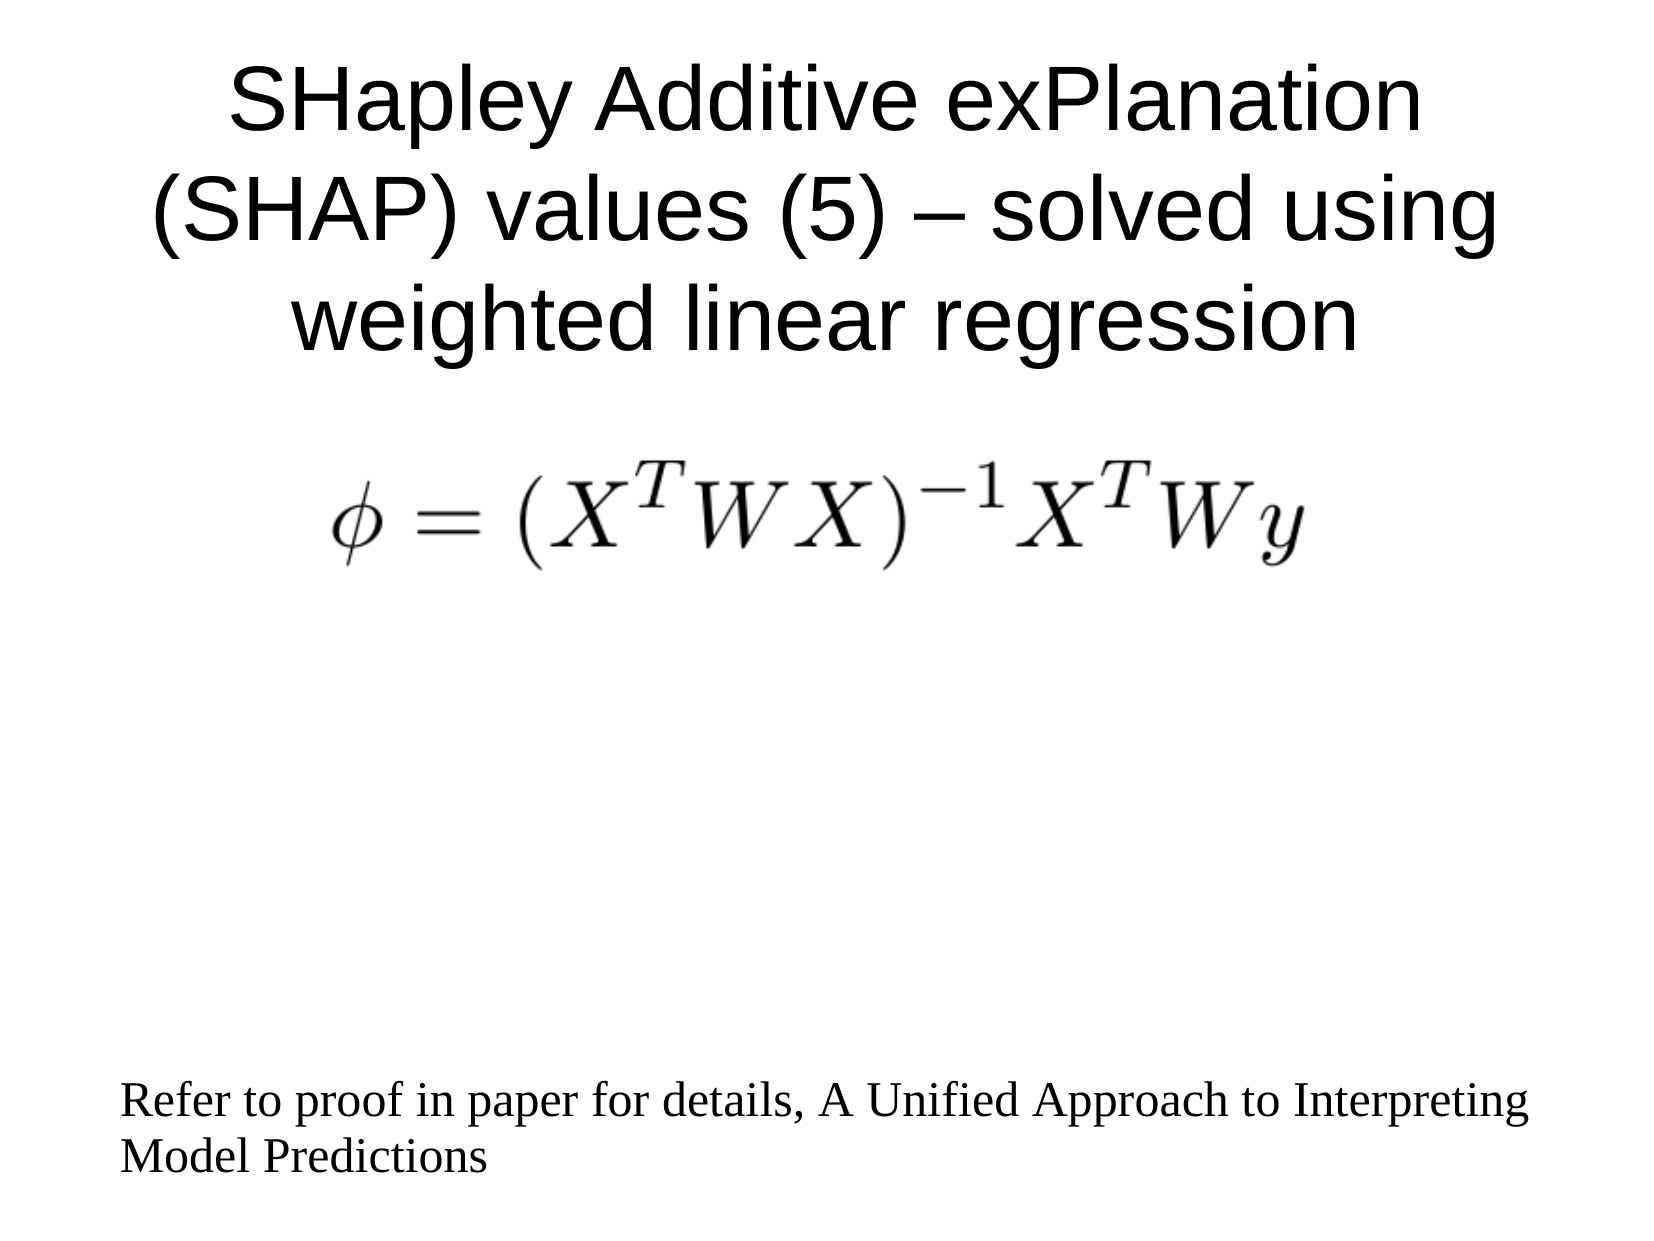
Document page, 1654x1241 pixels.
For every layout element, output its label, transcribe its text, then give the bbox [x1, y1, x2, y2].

picture [182, 400, 1383, 596]
text_box Refer to proof in paper for details, A Unified Approach to Interpreting Model Predictions [105, 1065, 1561, 1241]
title SHapley Additive exPlanation (SHAP) values (5) – solved using weighted linear regression [113, 83, 1540, 324]
